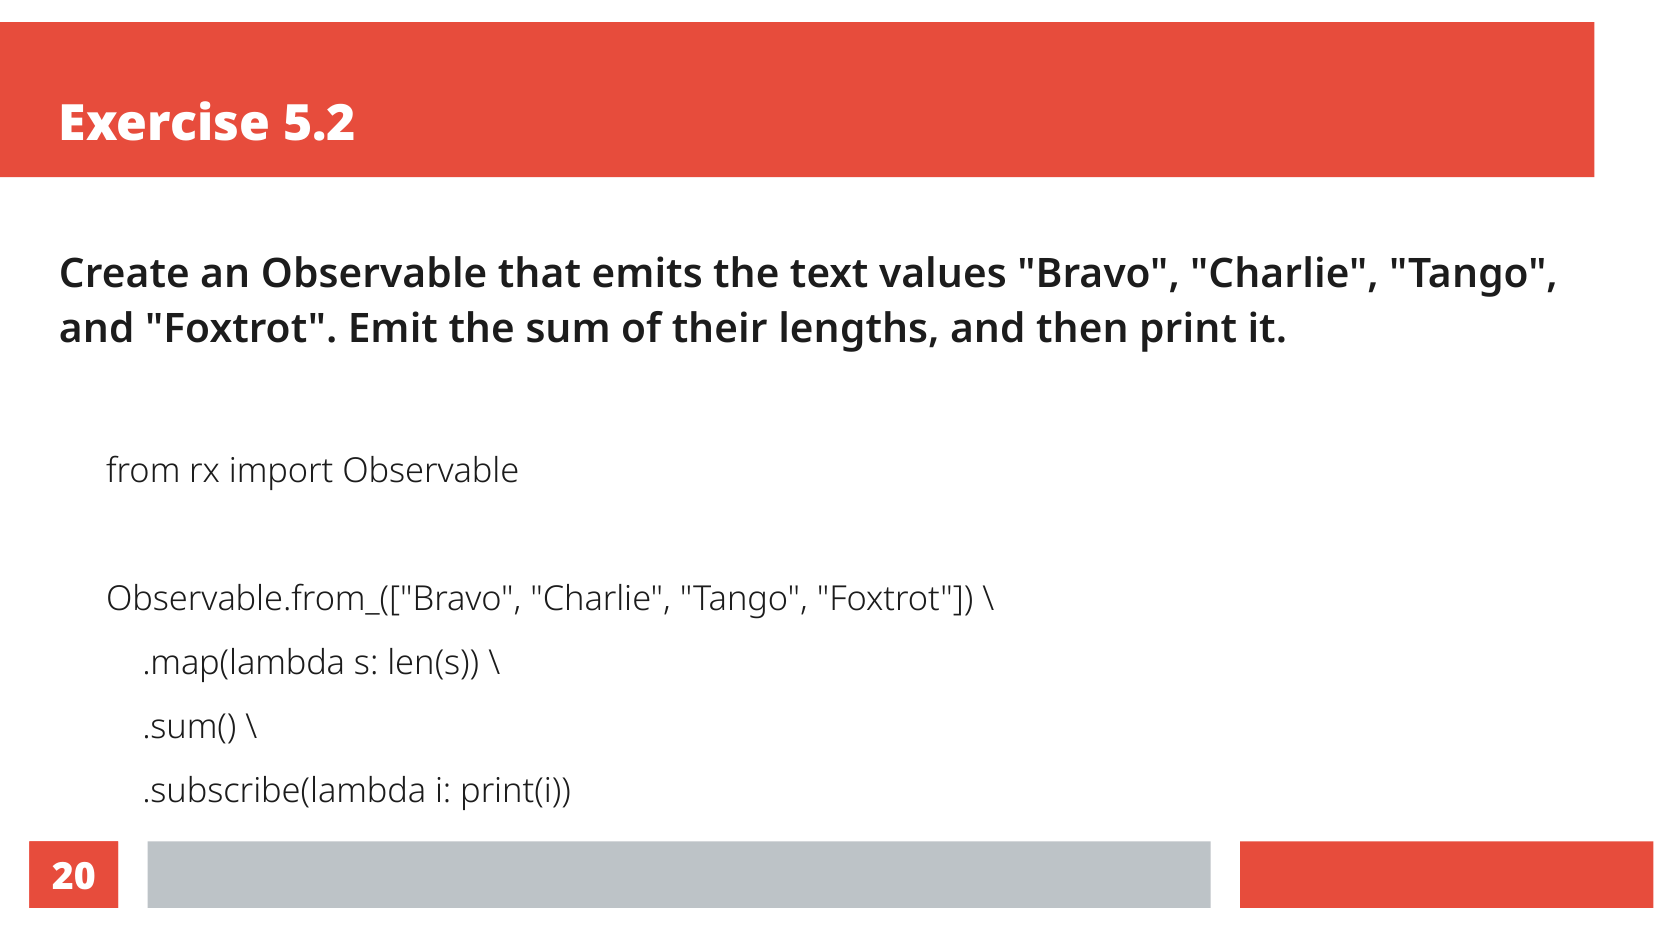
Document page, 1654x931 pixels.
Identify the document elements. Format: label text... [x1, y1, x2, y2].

title Exercise 5.2 [58, 44, 1595, 155]
list Create an Observable that emits the text values "Bravo", "Charlie", "Tango", and "Foxtrot". Emit the sum of their lengths, and then print it. from rx import Observable Observable.from_(["Bravo", "Charlie", "Tango", "Foxtrot"]) \ .map(lambda s: len(s)) \ .sum() \ .subscribe(lambda i: print(i)) [58, 243, 1565, 820]
